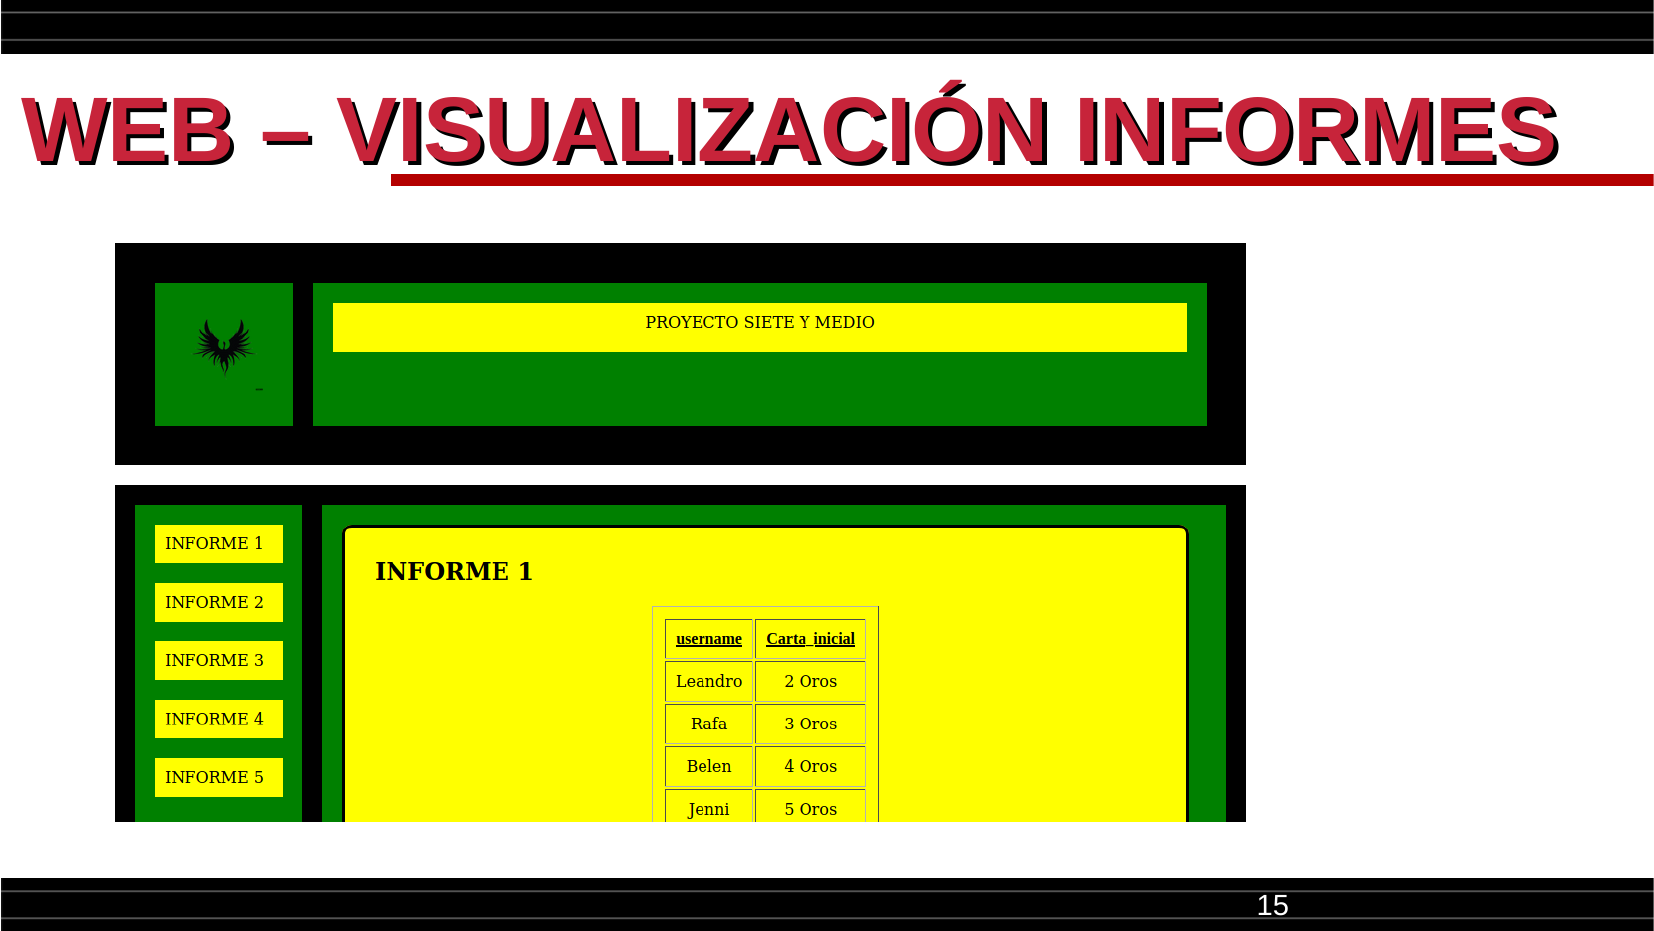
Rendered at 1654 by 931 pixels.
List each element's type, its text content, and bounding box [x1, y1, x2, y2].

picture [82, 236, 1270, 823]
text_box Web – Visualización Informes [21, 68, 1641, 180]
